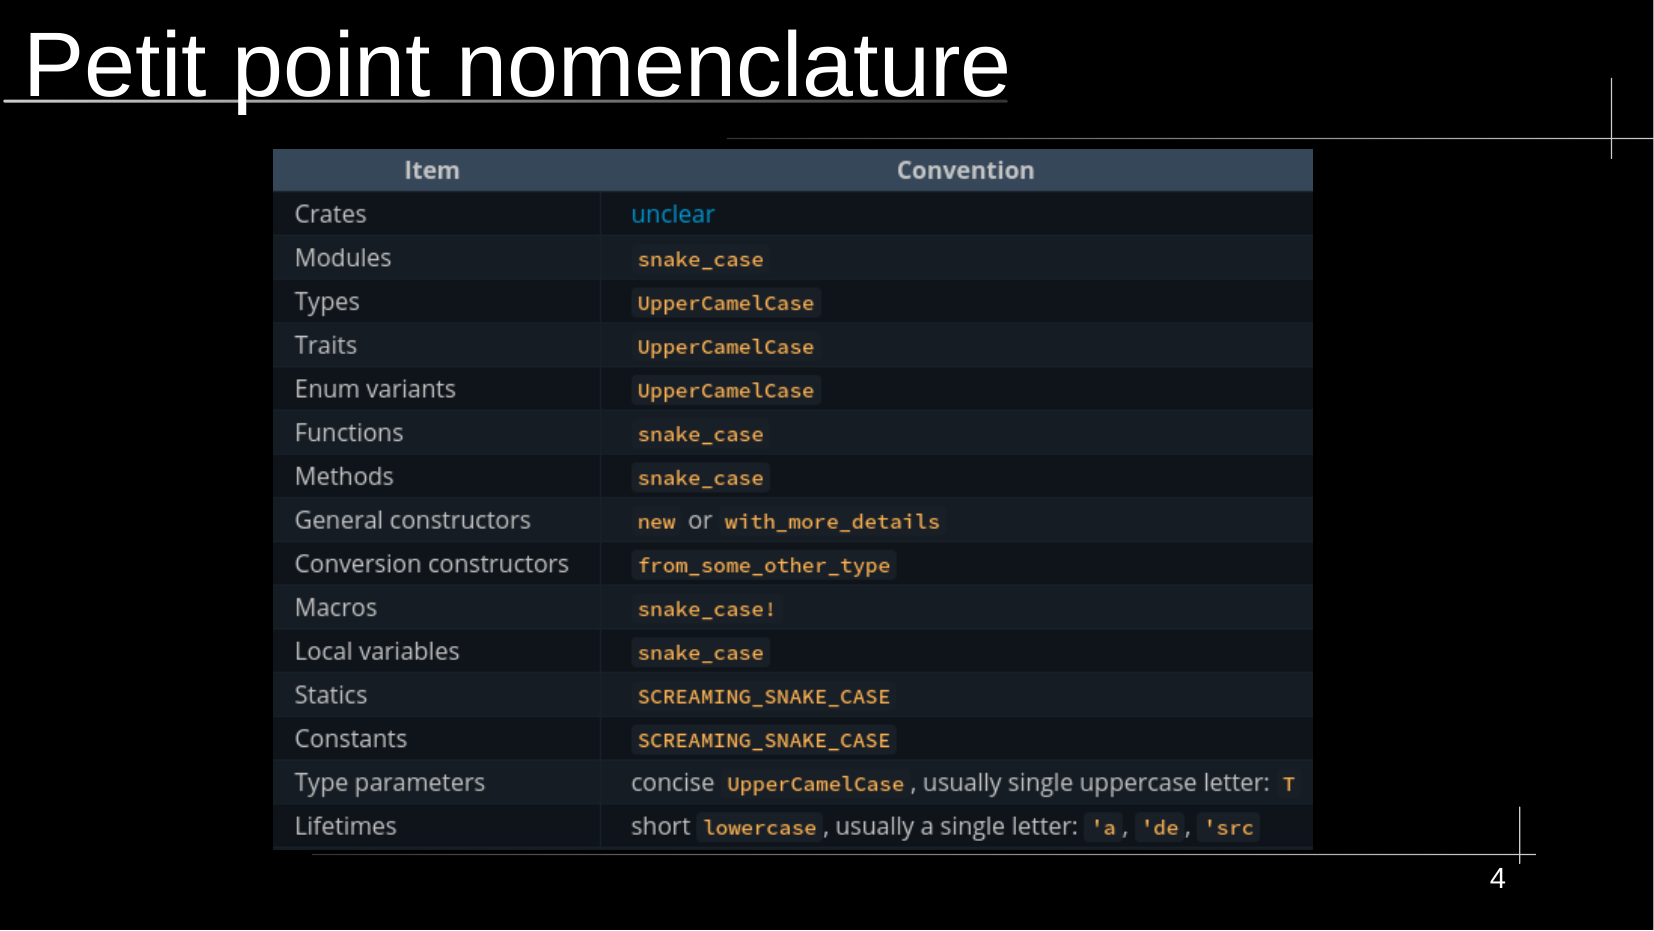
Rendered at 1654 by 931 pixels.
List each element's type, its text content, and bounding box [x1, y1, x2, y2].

picture [273, 149, 1313, 851]
title Petit point nomenclature [23, 11, 1589, 119]
